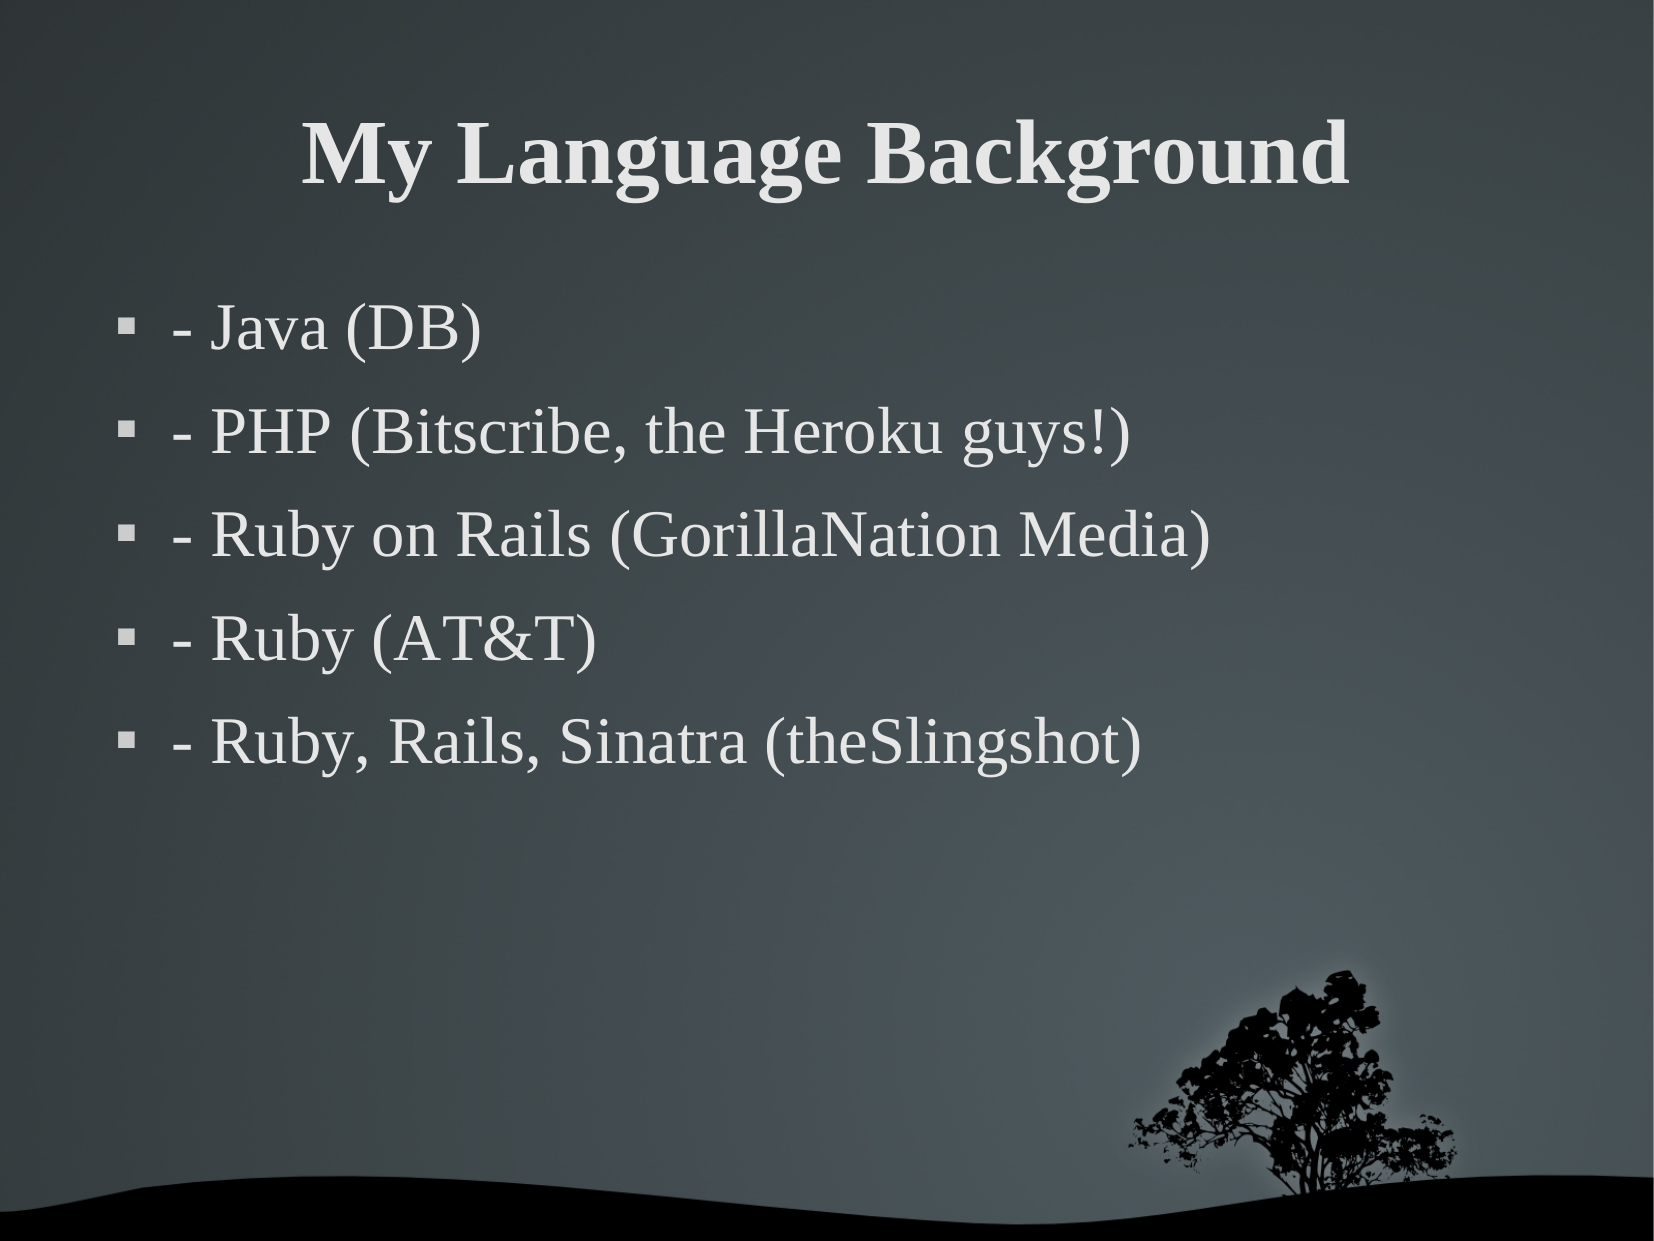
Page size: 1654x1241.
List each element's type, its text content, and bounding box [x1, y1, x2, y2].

title My Language Background [82, 49, 1571, 257]
picture [0, 0, 1654, 1241]
list - Java (DB) - PHP (Bitscribe, the Heroku guys!) - Ruby on Rails (GorillaNation Media) - Ruby (AT&T) - Ruby, Rails, Sinatra (theSlingshot) [82, 290, 1571, 1109]
